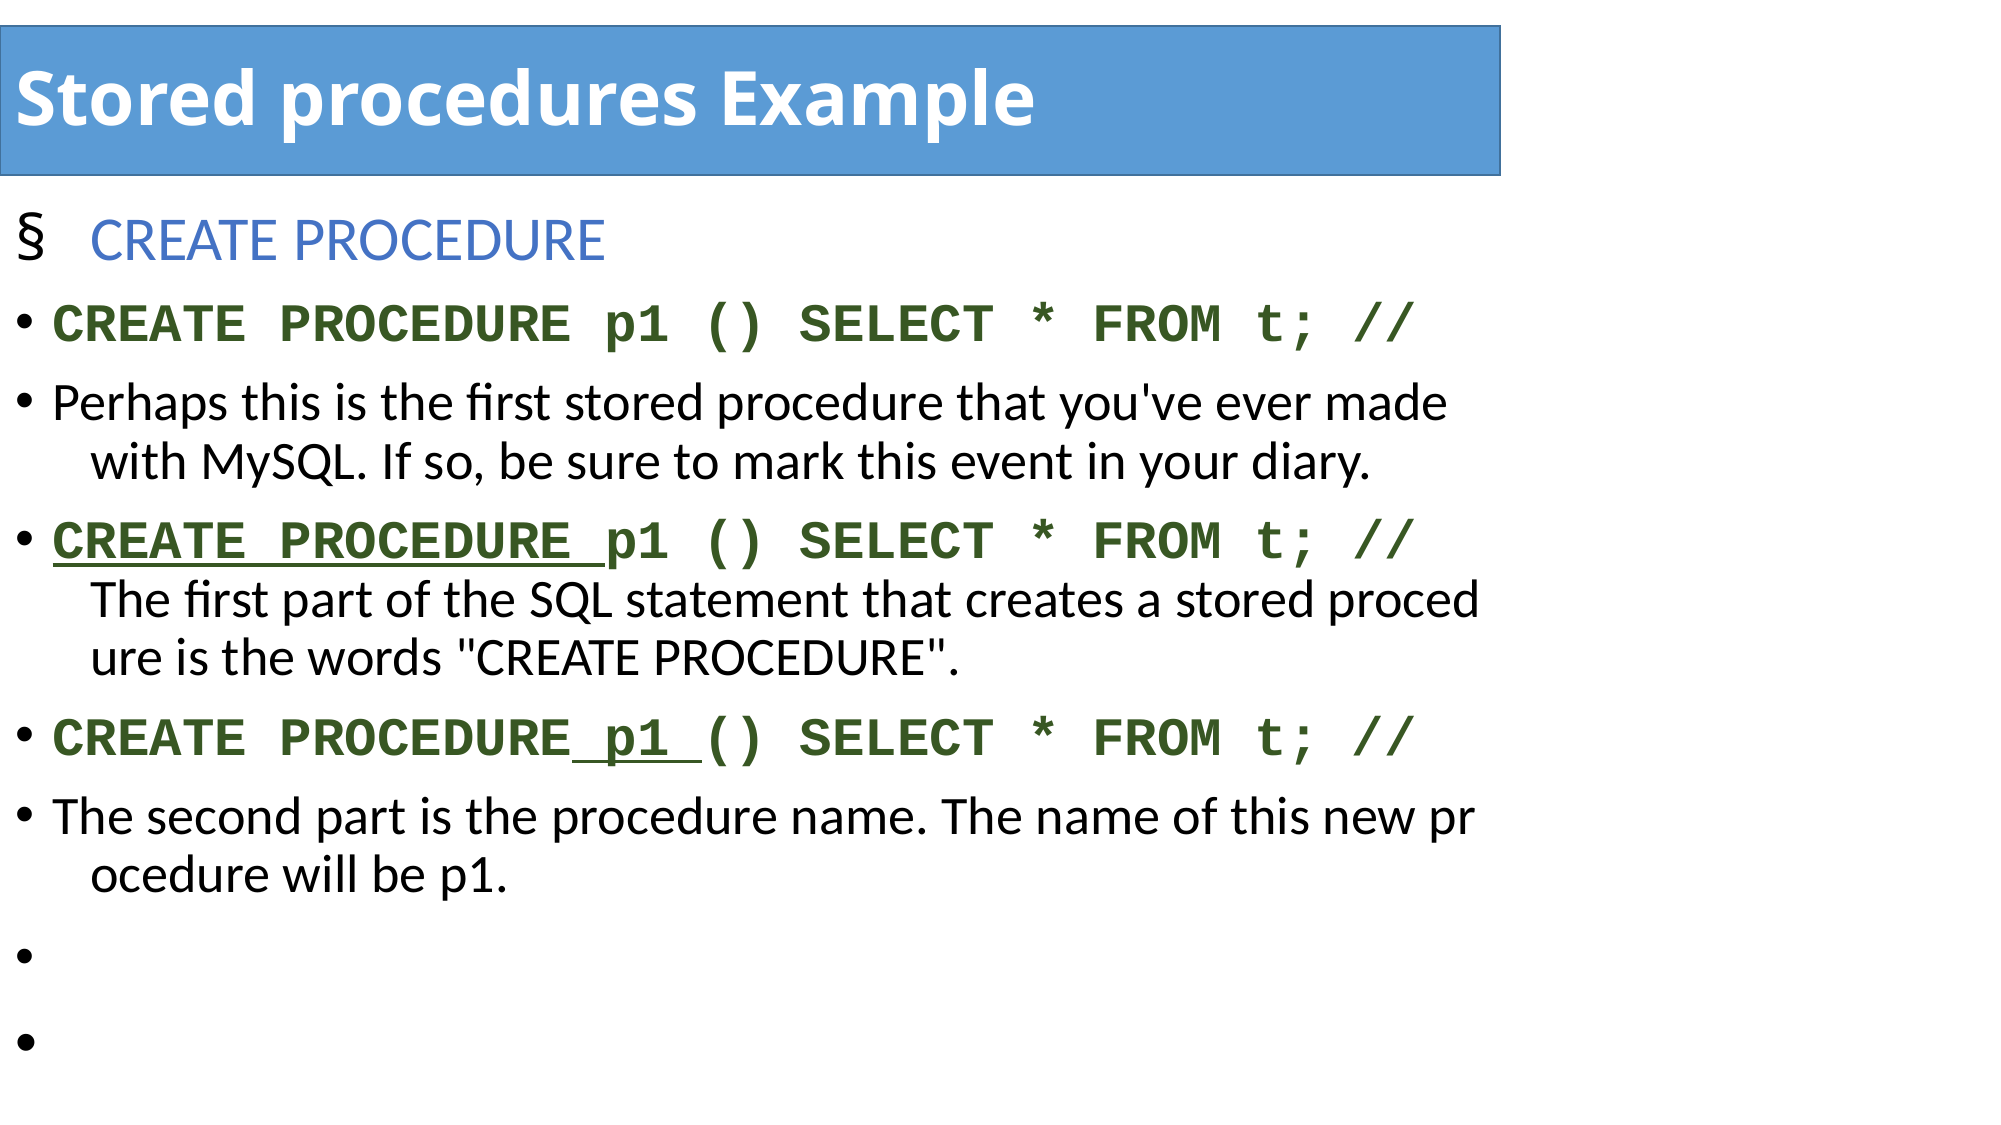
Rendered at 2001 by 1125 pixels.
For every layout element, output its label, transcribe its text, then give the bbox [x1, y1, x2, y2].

subtitle CREATE PROCEDURE CREATE PROCEDURE p1 () SELECT * FROM t; // Perhaps this is the first stored procedure that you've ever made with MySQL. If so, be sure to mark this event in your diary. CREATE PROCEDURE p1 () SELECT * FROM t; // The first part of the SQL statement that creates a stored procedure is the words "CREATE PROCEDURE". CREATE PROCEDURE p1 () SELECT * FROM t; // The second part is the procedure name. The name of this new procedure will be p1. [0, 198, 1501, 1051]
title Stored procedures Example [0, 26, 1501, 176]
